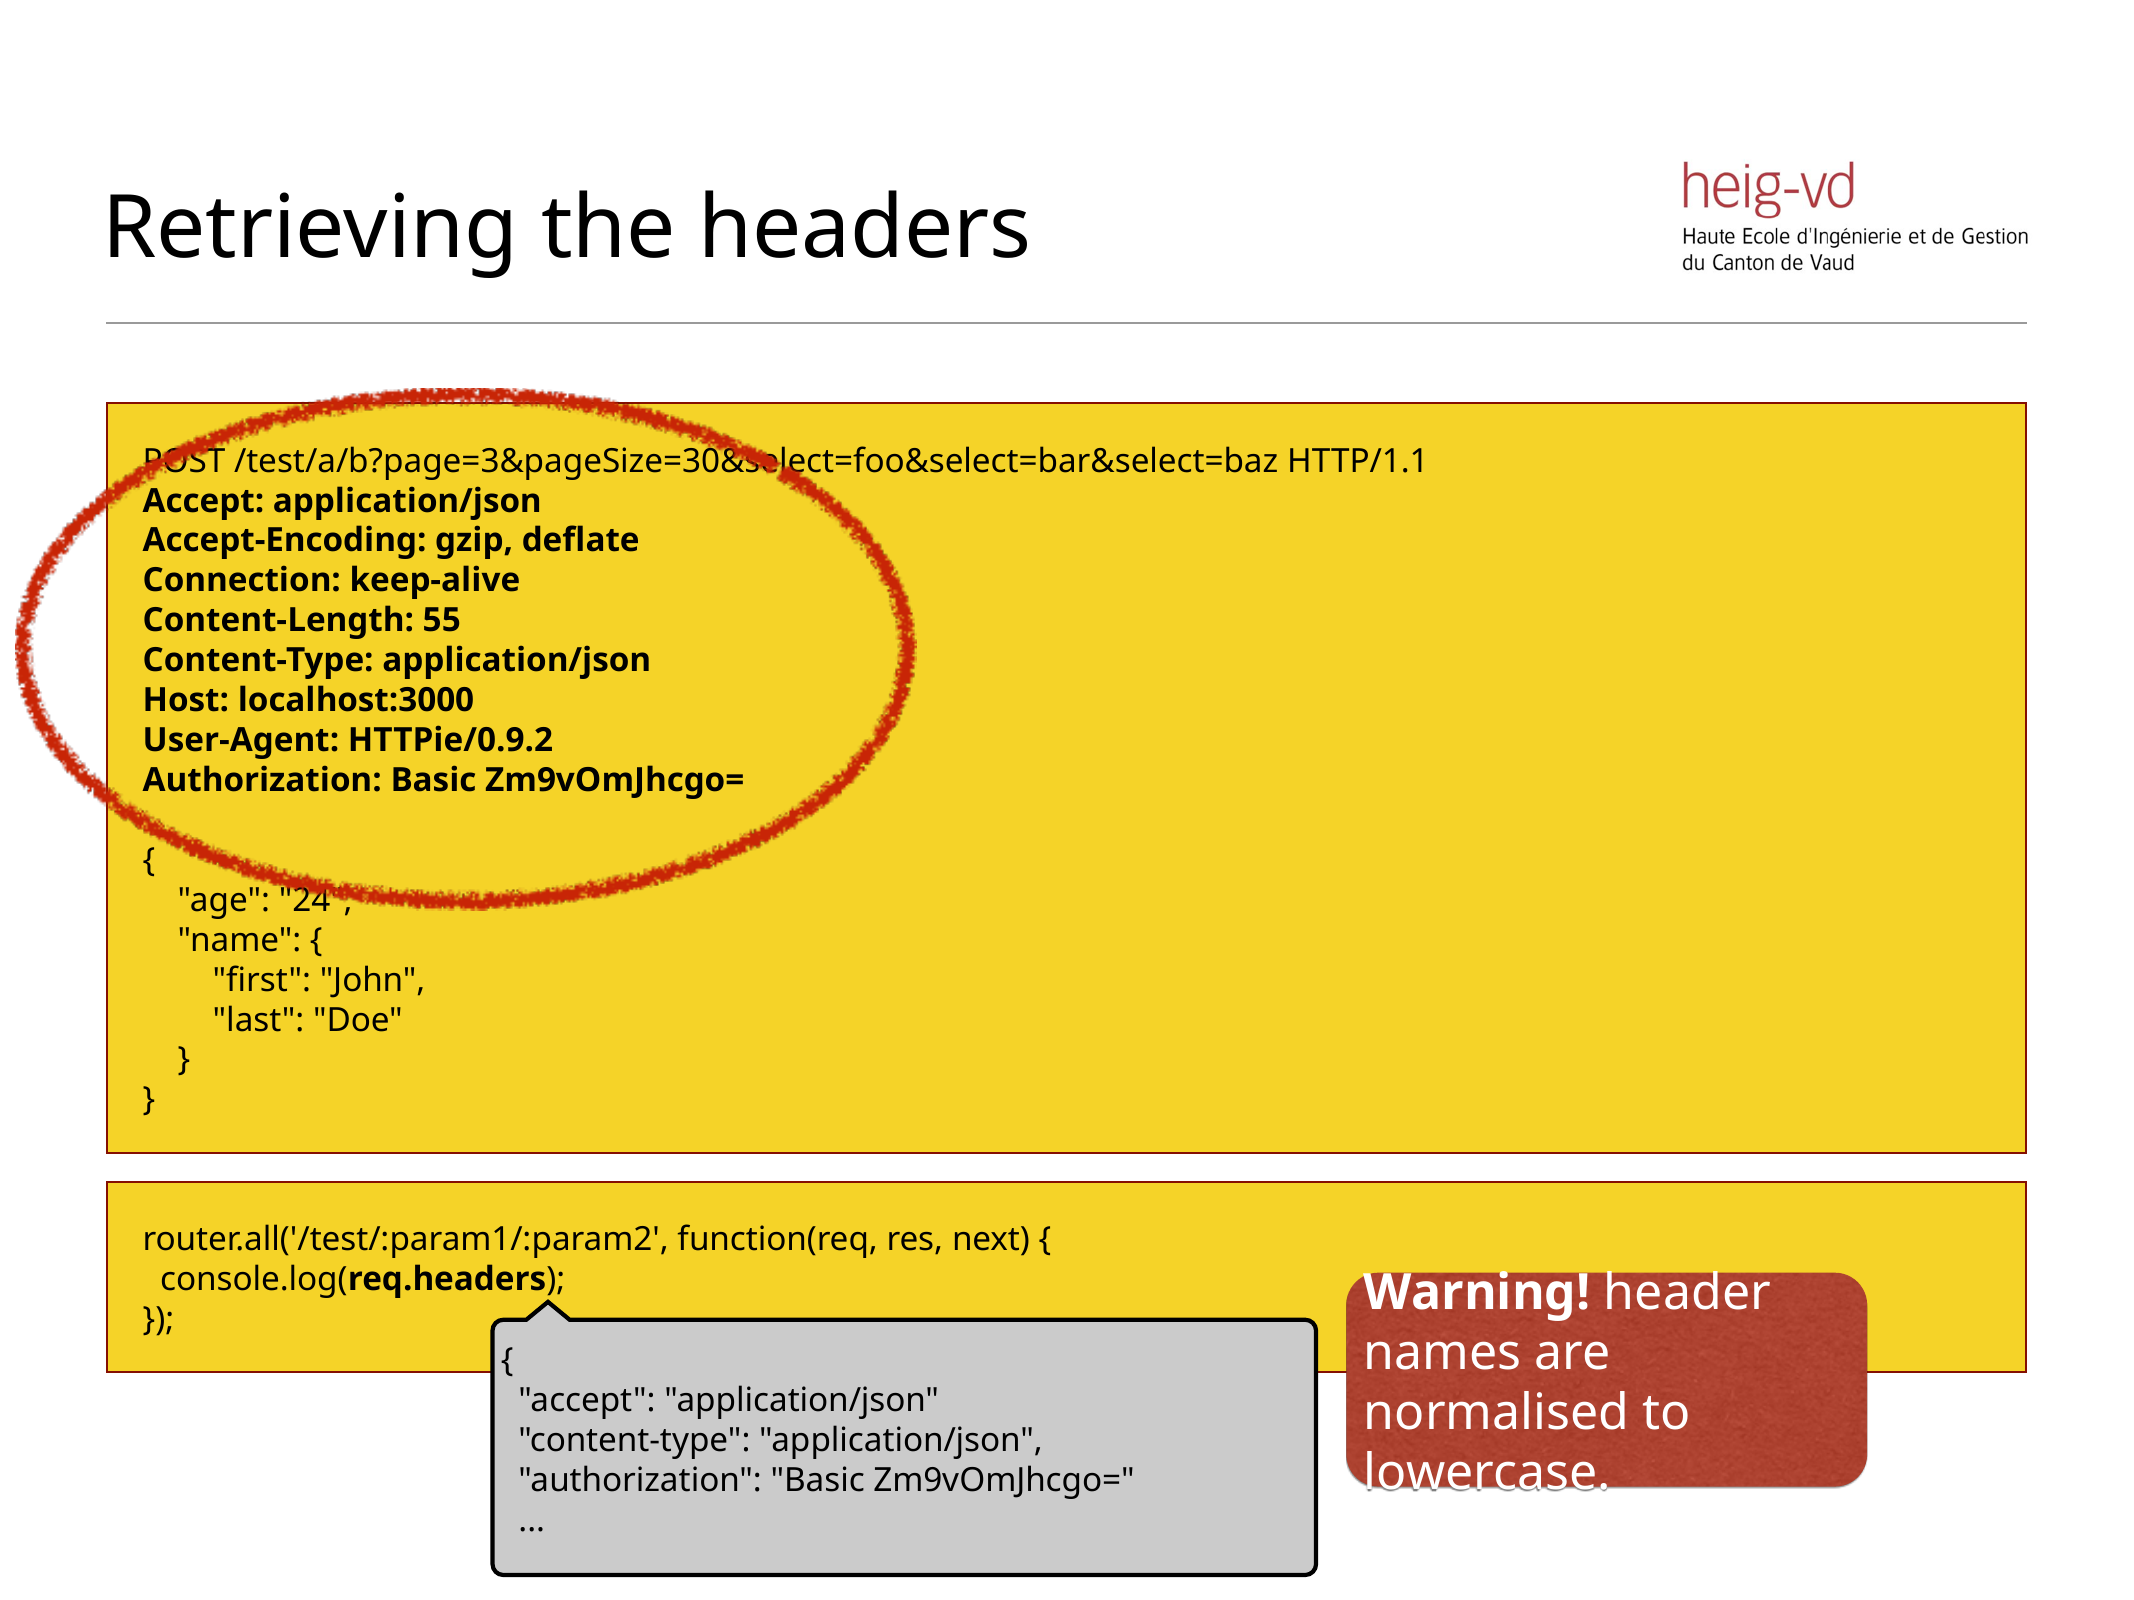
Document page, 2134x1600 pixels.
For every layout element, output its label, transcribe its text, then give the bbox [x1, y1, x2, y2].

picture [15, 388, 917, 911]
text_box POST /test/a/b?page=3&pageSize=30&select=foo&select=bar&select=baz HTTP/1.1 Accept: application/json Accept-Encoding: gzip, deflate Connection: keep-alive Content-Length: 55 Content-Type: application/json Host: localhost:3000 User-Agent: HTTPie/0.9.2 Authorization: Basic Zm9vOmJhcgo= { "age": "24", "name": { "first": "John", "last": "Doe" } } [107, 403, 2027, 1153]
text_box Warning! header names are normalised to lowercase. [1346, 1272, 1868, 1487]
text_box router.all('/test/:param1/:param2', function(req, res, next) { console.log(req.headers); }); [107, 1181, 2027, 1373]
title Retrieving the headers [93, 54, 2040, 284]
text_box { "accept": "application/json" "content-type": "application/json", "authorization": "Basic Zm9vOmJhcgo=" ... [492, 1301, 1317, 1576]
